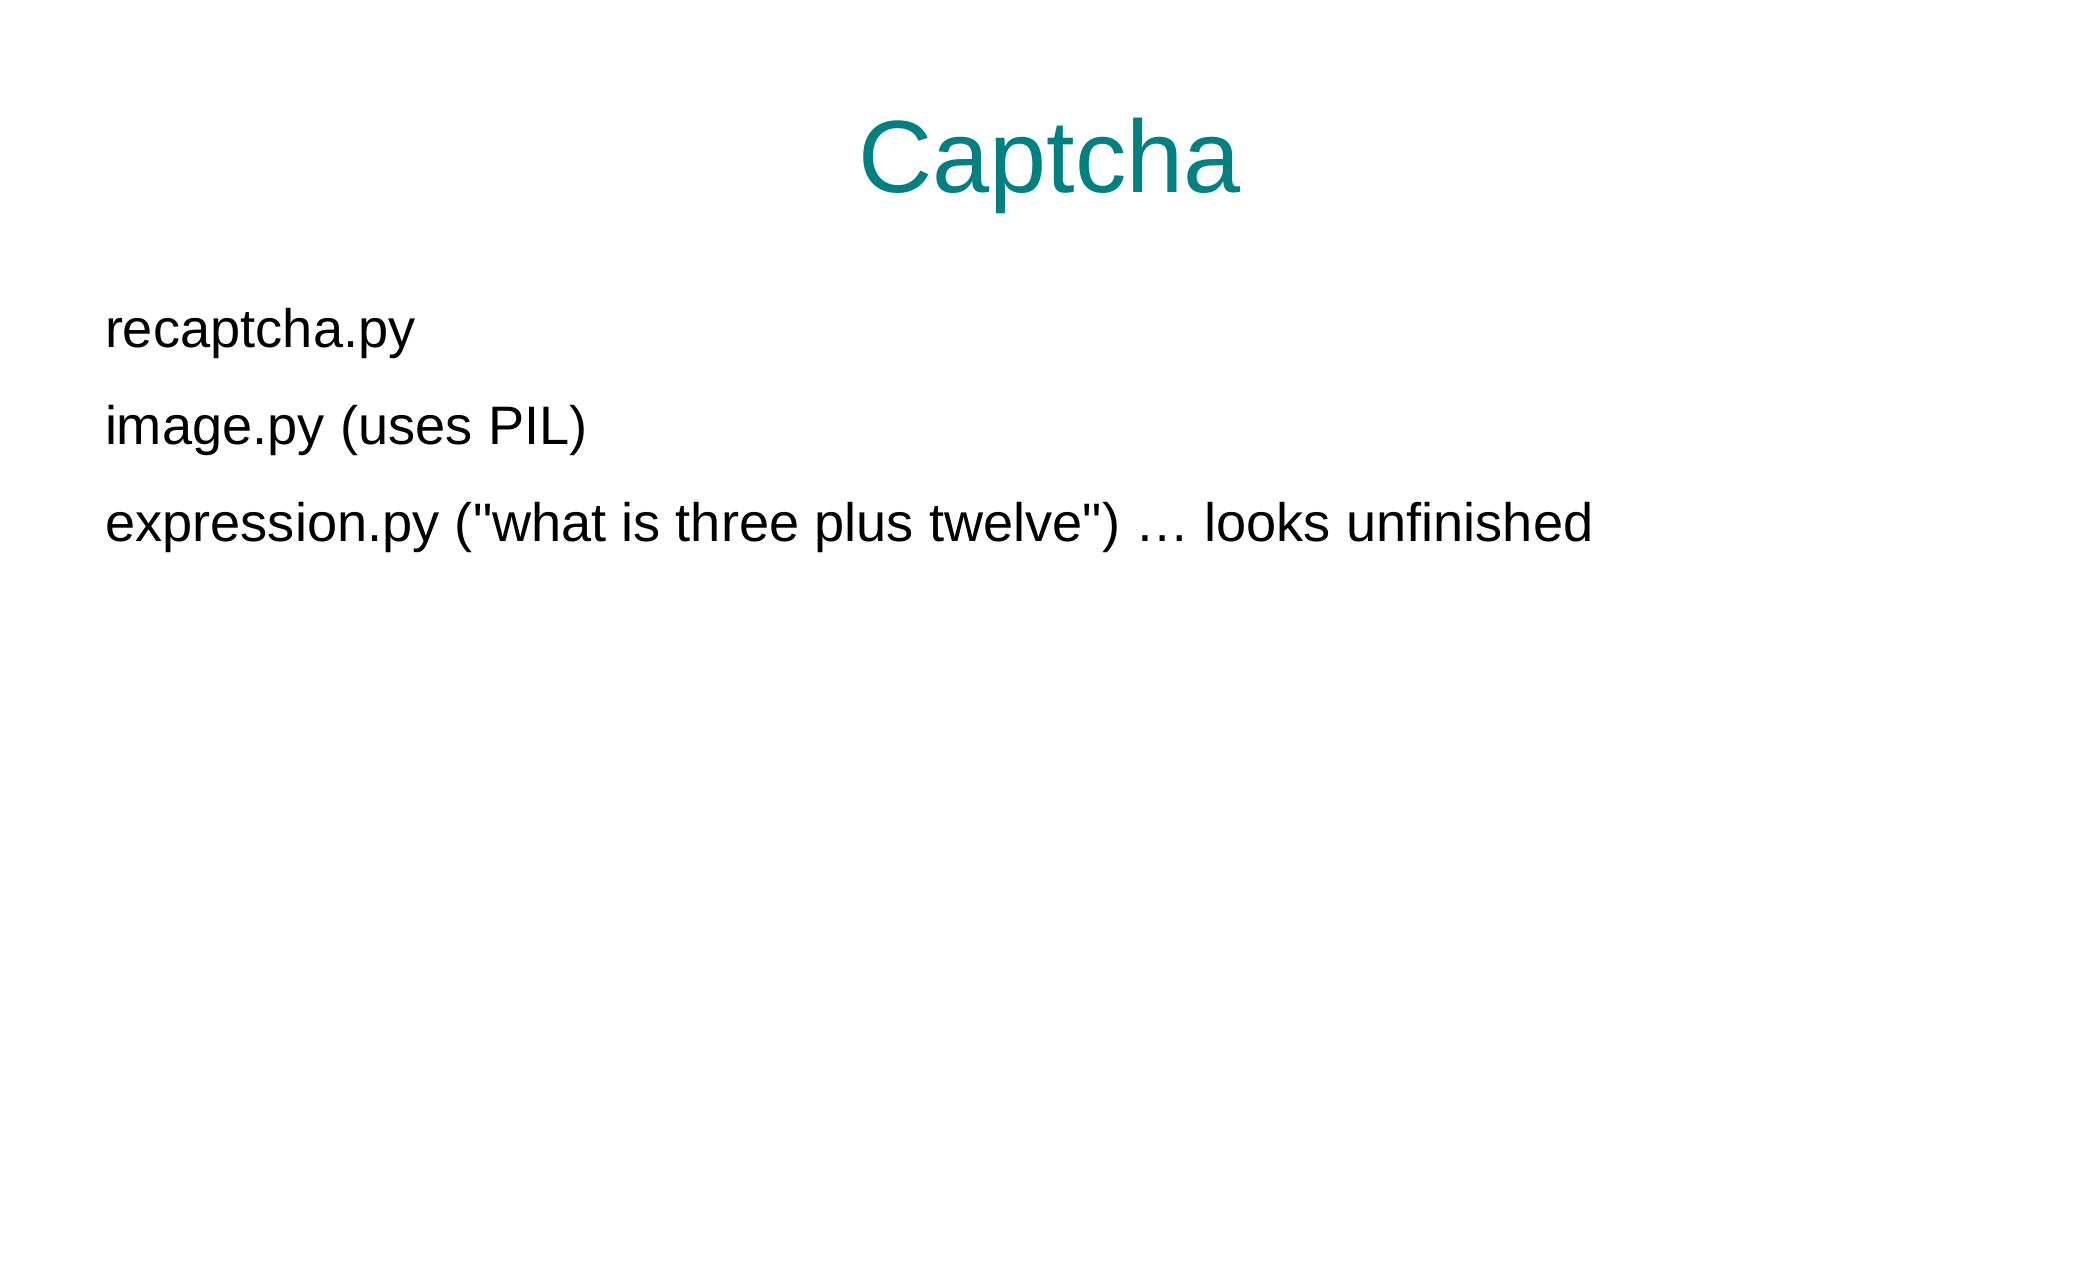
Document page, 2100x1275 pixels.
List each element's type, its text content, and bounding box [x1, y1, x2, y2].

list recaptcha.py image.py (uses PIL) expression.py ("what is three plus twelve") … looks unfinished [105, 298, 1953, 1038]
title Captcha [105, 50, 1995, 264]
